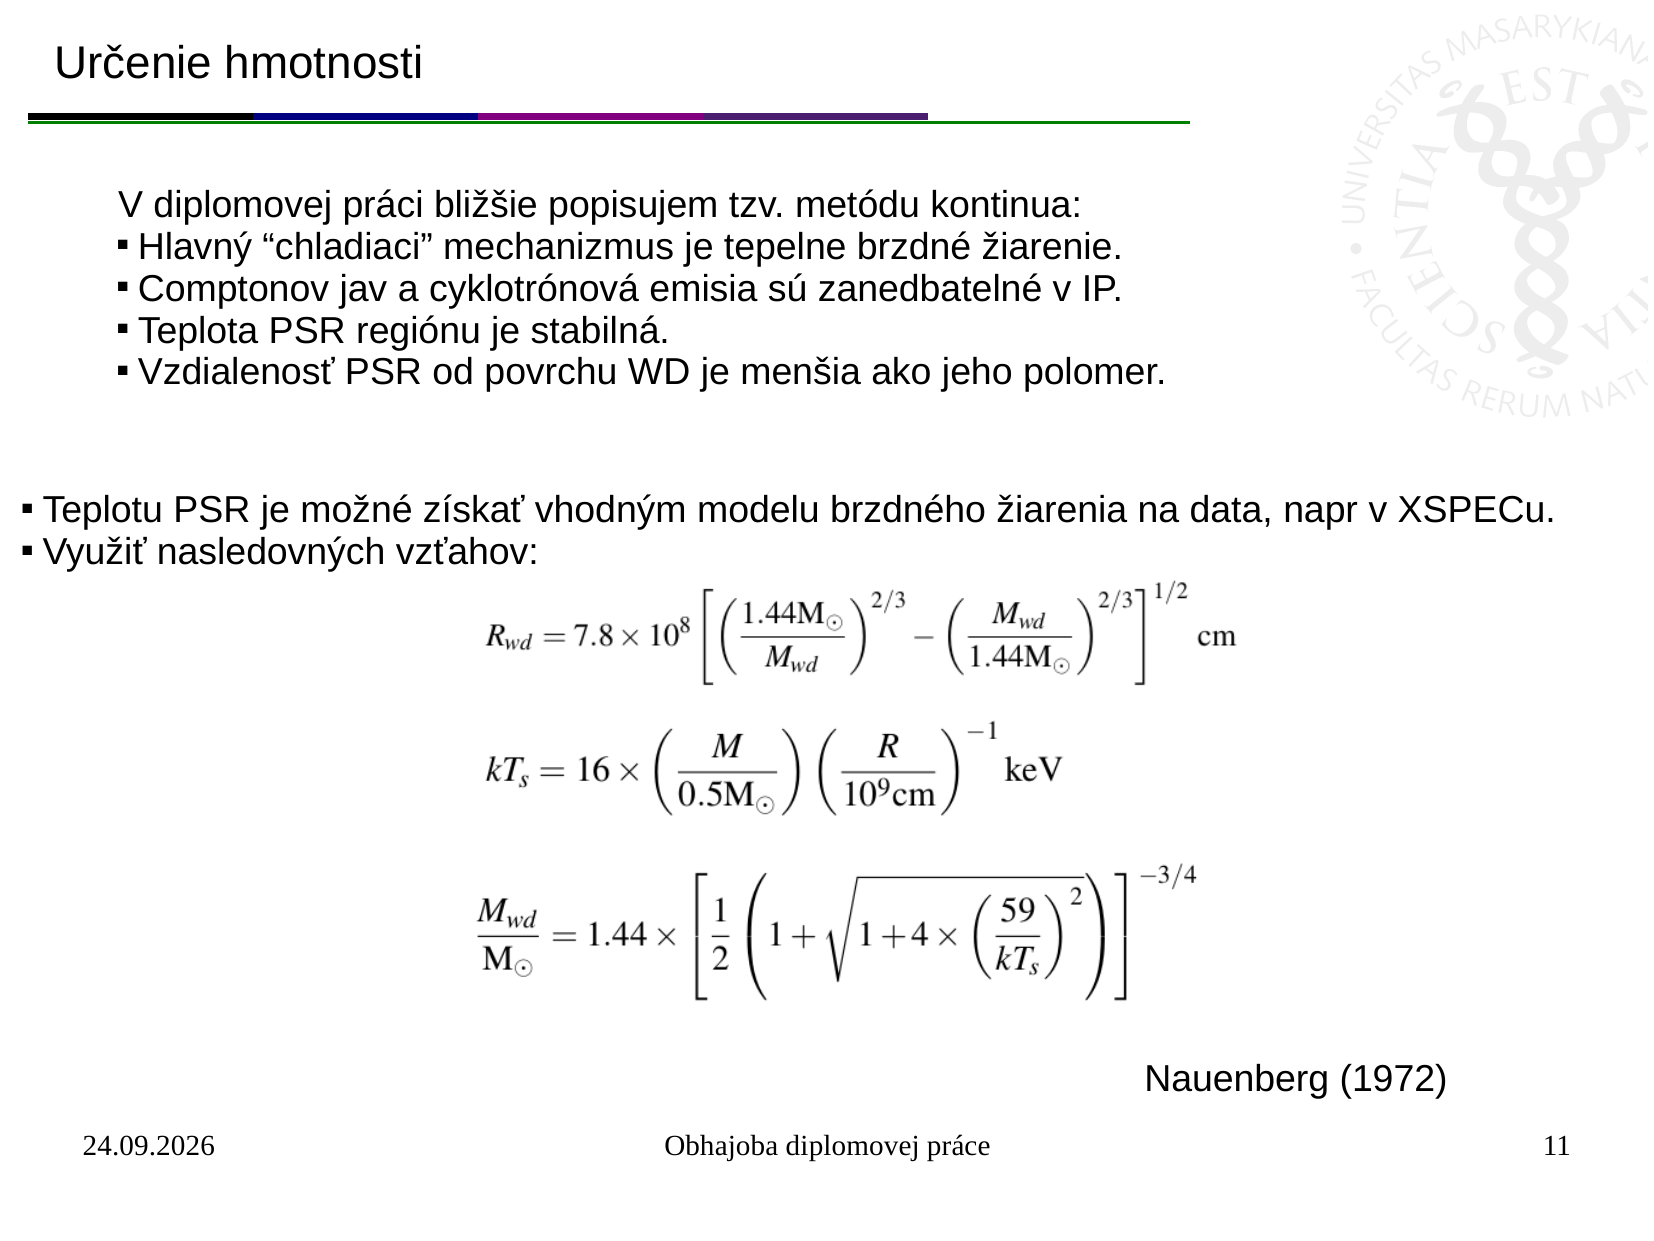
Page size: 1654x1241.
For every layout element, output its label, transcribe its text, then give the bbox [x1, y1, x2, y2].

text_box Teplotu PSR je možné získať vhodným modelu brzdného žiarenia na data, napr v XSPECu. Využiť nasledovných vzťahov: [7, 481, 1575, 581]
text_box V diplomovej práci bližšie popisujem tzv. metódu kontinua: Hlavný “chladiaci” mechanizmus je tepelne brzdné žiarenie. Comptonov jav a cyklotrónová emisia sú zanedbatelné v IP. Teplota PSR regiónu je stabilná. Vzdialenosť PSR od povrchu WD je menšia ako jeho polomer. [103, 175, 1226, 401]
text_box Určenie hmotnosti [39, 29, 440, 96]
picture [456, 854, 1201, 1030]
picture [481, 718, 1066, 818]
picture [481, 576, 1238, 693]
text_box Nauenberg (1972) [1129, 1050, 1463, 1107]
picture [1336, 0, 1648, 420]
